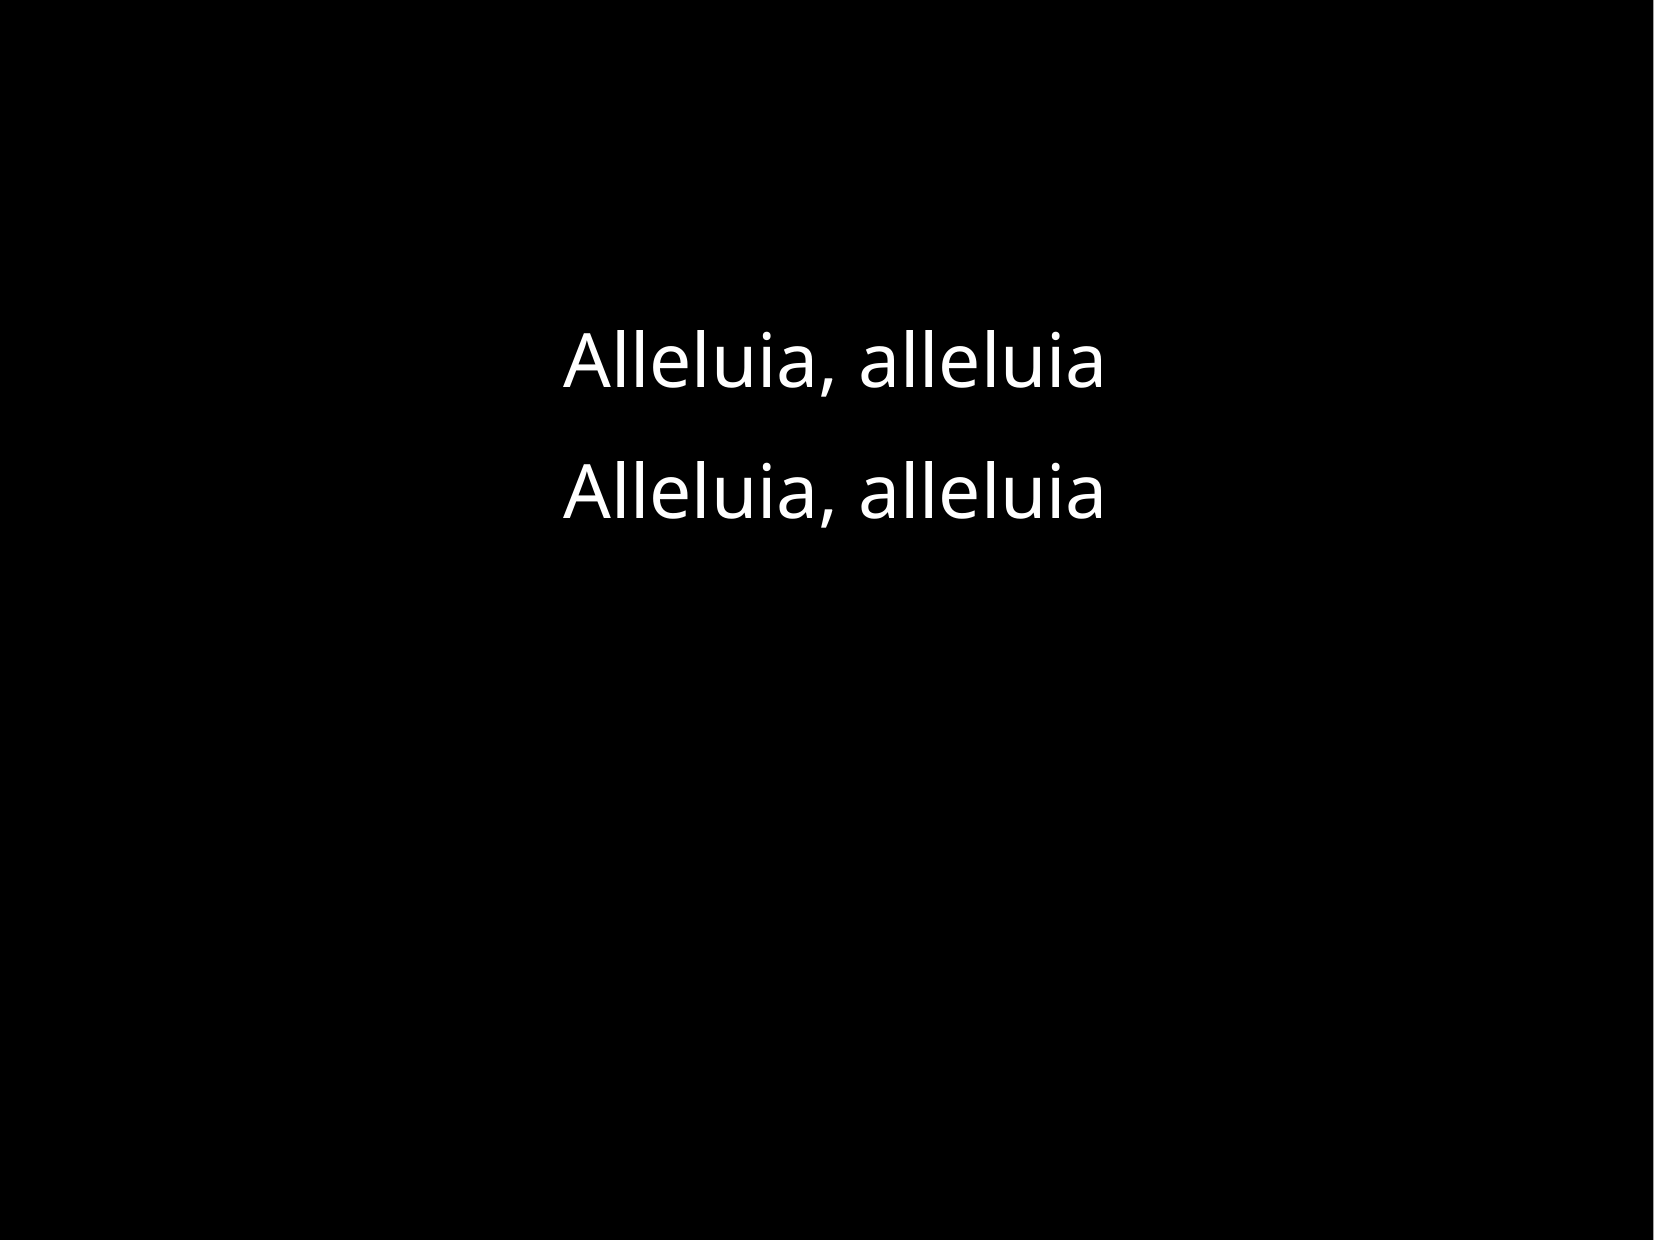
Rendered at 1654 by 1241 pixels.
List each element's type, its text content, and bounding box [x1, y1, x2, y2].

list Alleluia, alleluia Alleluia, alleluia [0, 307, 1654, 1027]
